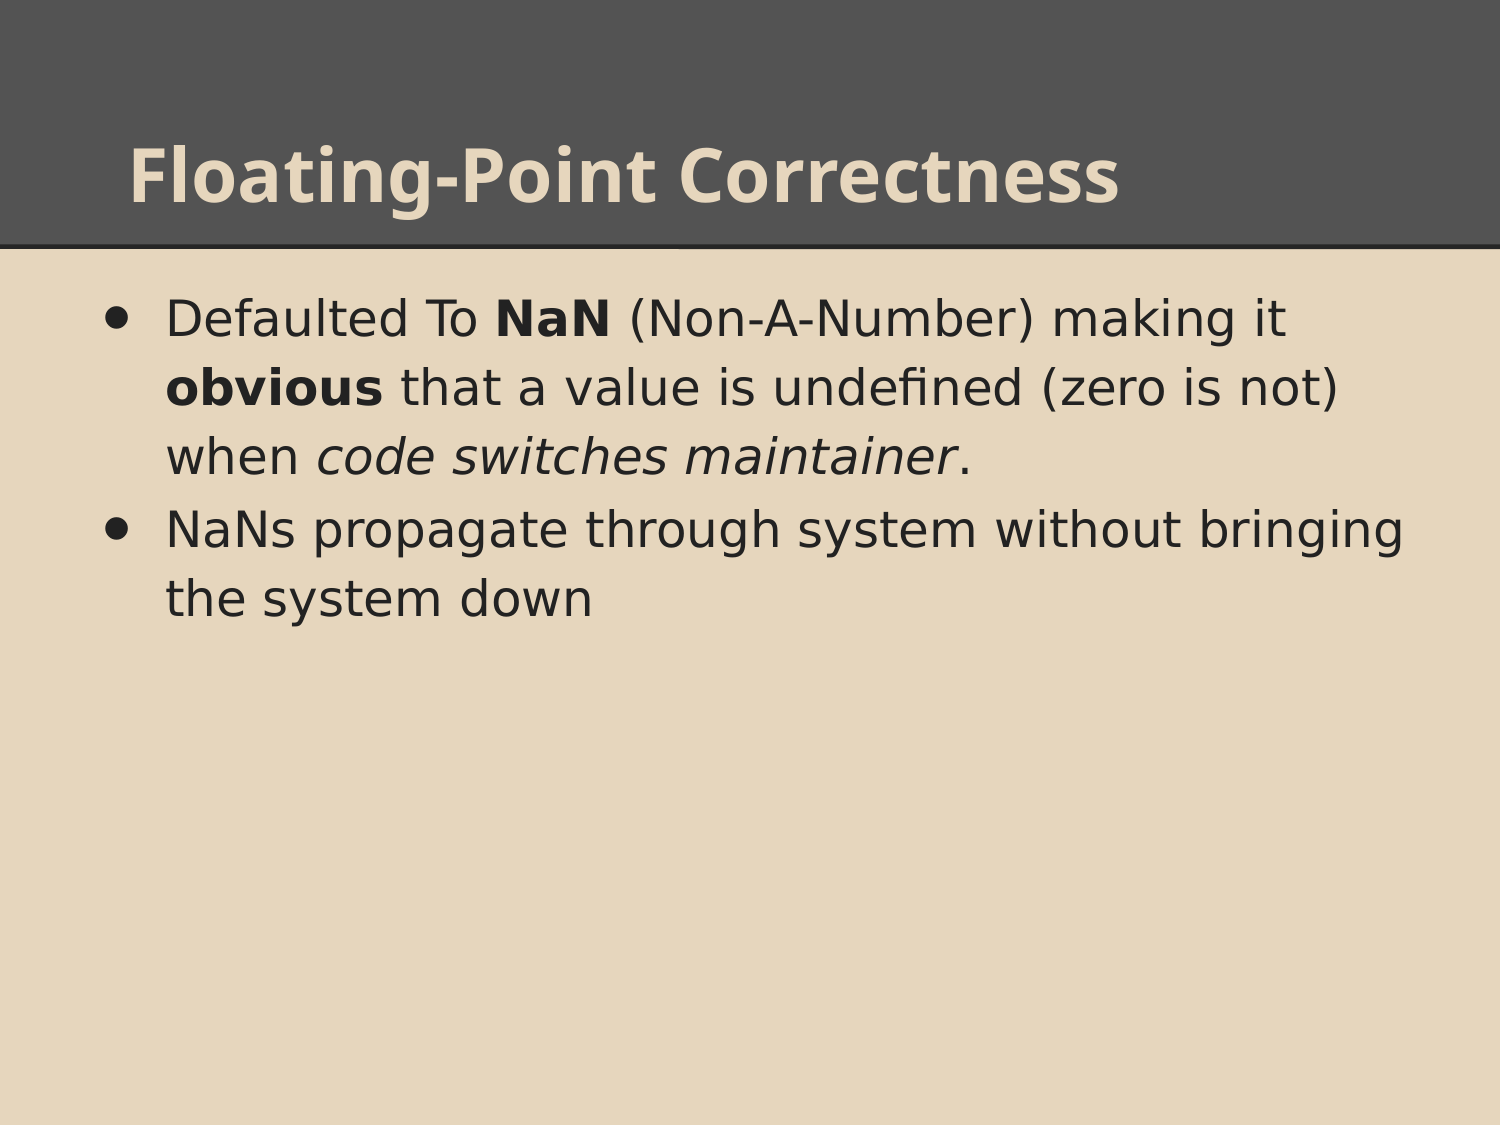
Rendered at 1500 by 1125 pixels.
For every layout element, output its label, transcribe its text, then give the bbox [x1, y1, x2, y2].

title Floating-Point Correctness [75, 45, 1425, 233]
list Defaulted To NaN (Non-A-Number) making it obvious that a value is undefined (zero is not) when code switches maintainer. NaNs propagate through system without bringing the system down [75, 262, 1425, 1078]
